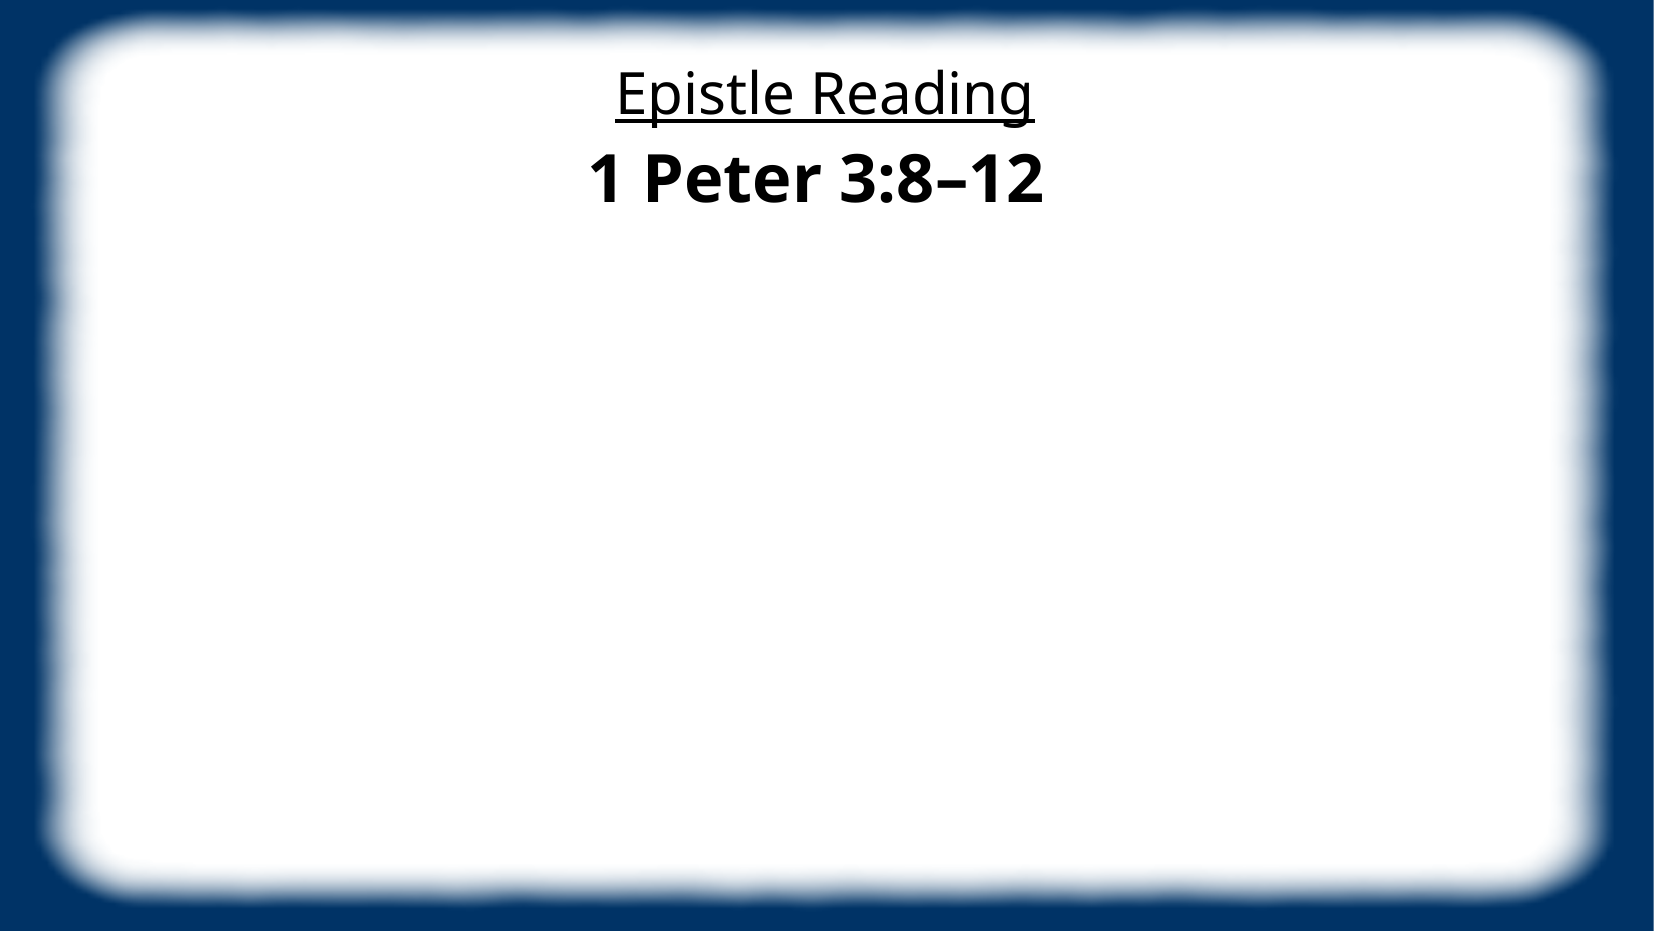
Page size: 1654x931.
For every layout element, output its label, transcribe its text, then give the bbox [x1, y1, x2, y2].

picture [0, 0, 1654, 931]
text_box Epistle Reading 1 Peter 3:8–12 [105, 45, 1546, 226]
